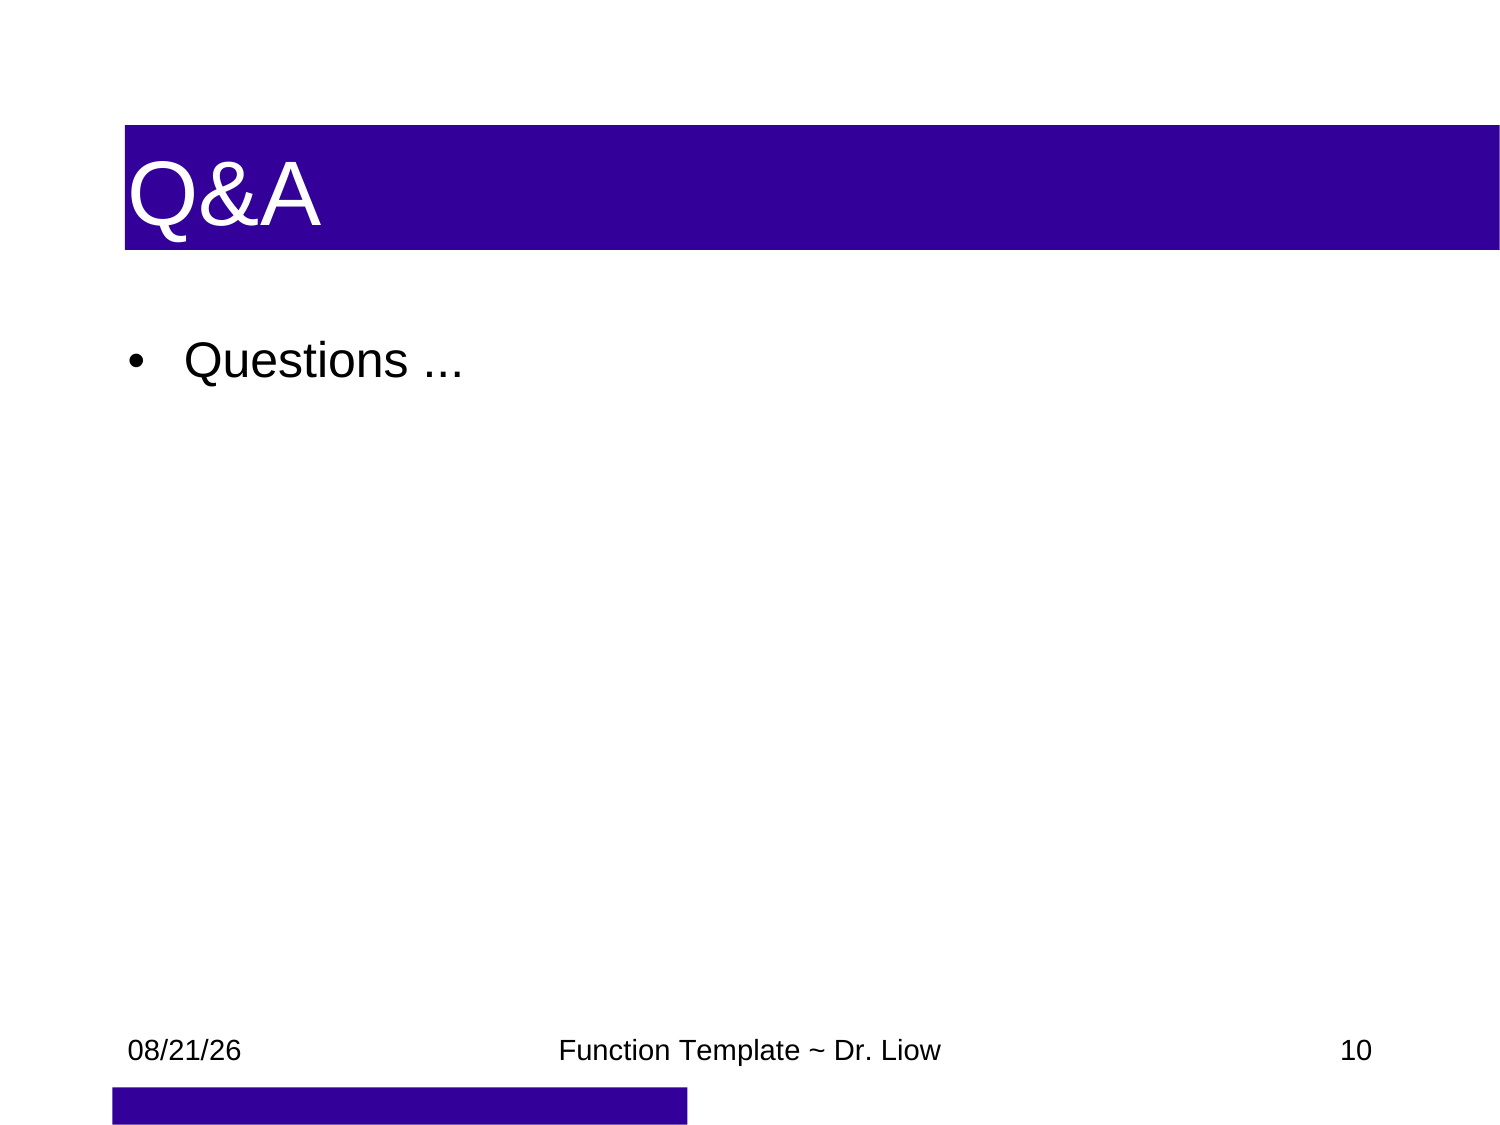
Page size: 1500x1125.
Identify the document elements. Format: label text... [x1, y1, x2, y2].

title Q&A [112, 99, 1388, 288]
list Questions ... [112, 324, 1388, 1001]
